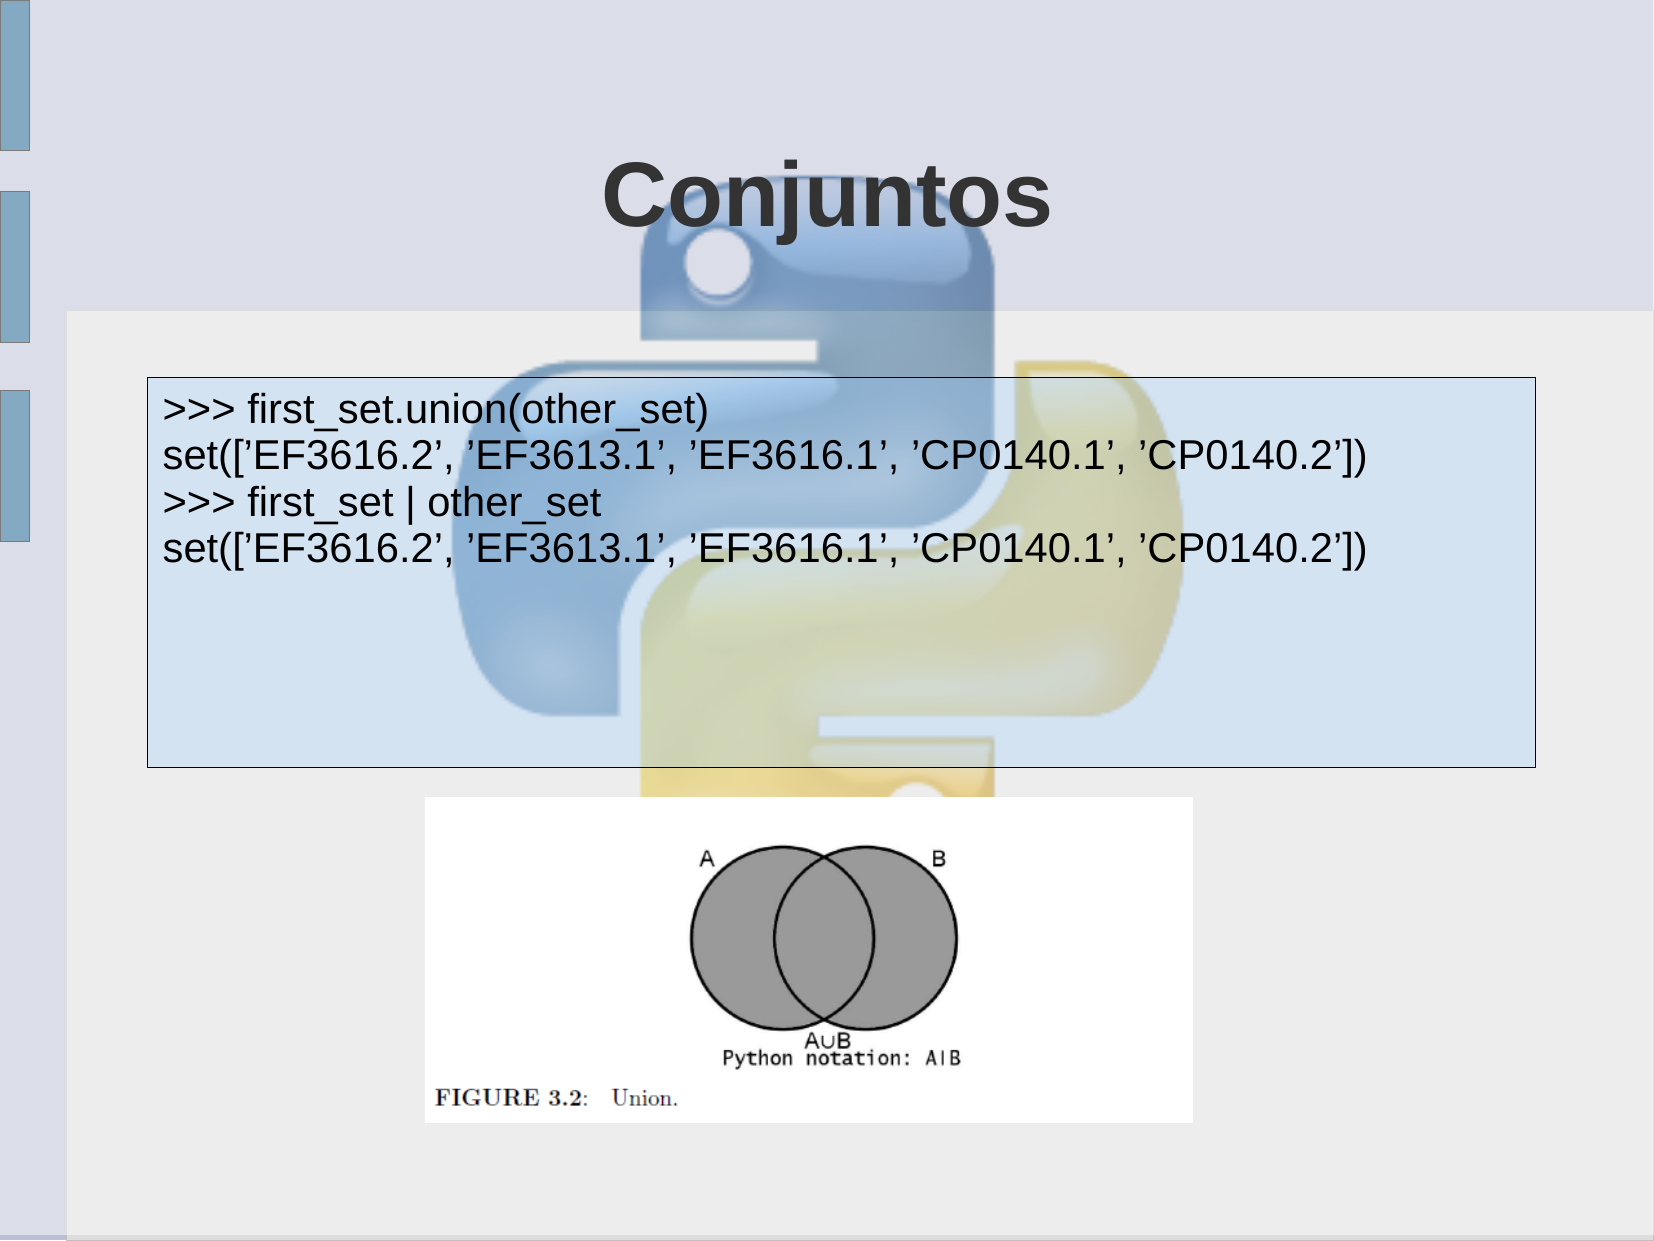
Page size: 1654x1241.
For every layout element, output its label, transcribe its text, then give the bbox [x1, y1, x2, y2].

text_box >>> first_set.union(other_set) set([’EF3616.2’, ’EF3613.1’, ’EF3616.1’, ’CP0140.1’, ’CP0140.2’]) >>> first_set | other_set set([’EF3616.2’, ’EF3613.1’, ’EF3616.1’, ’CP0140.1’, ’CP0140.2’]) [147, 377, 1536, 768]
picture [0, 0, 1654, 1235]
title Conjuntos [121, 91, 1534, 299]
